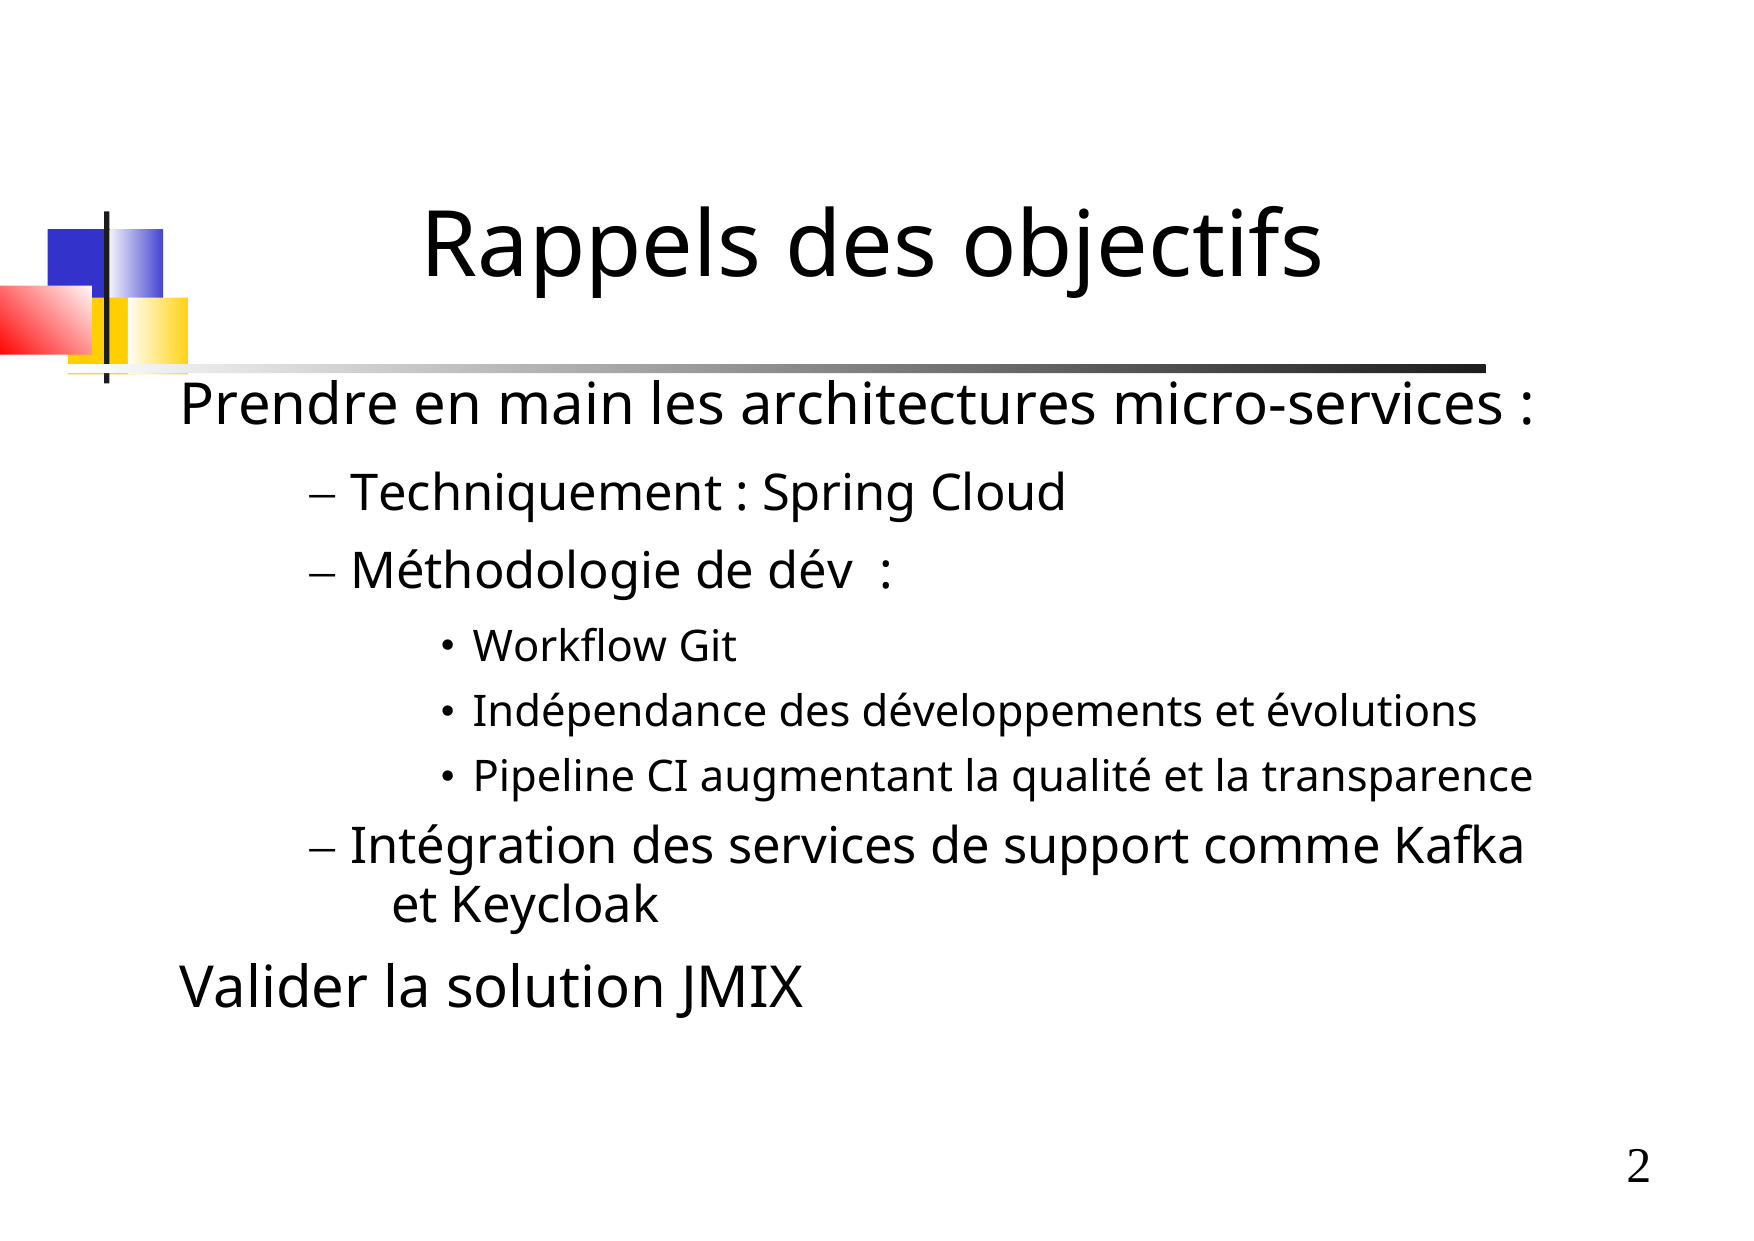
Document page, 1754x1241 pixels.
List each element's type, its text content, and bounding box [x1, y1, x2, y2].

title Rappels des objectifs [179, 139, 1567, 351]
list Prendre en main les architectures micro-services : Techniquement : Spring Cloud Méthodologie de dév : Workflow Git Indépendance des développements et évolutions Pipeline CI augmentant la qualité et la transparence Intégration des services de support comme Kafka et Keycloak Valider la solution JMIX [179, 371, 1567, 1091]
